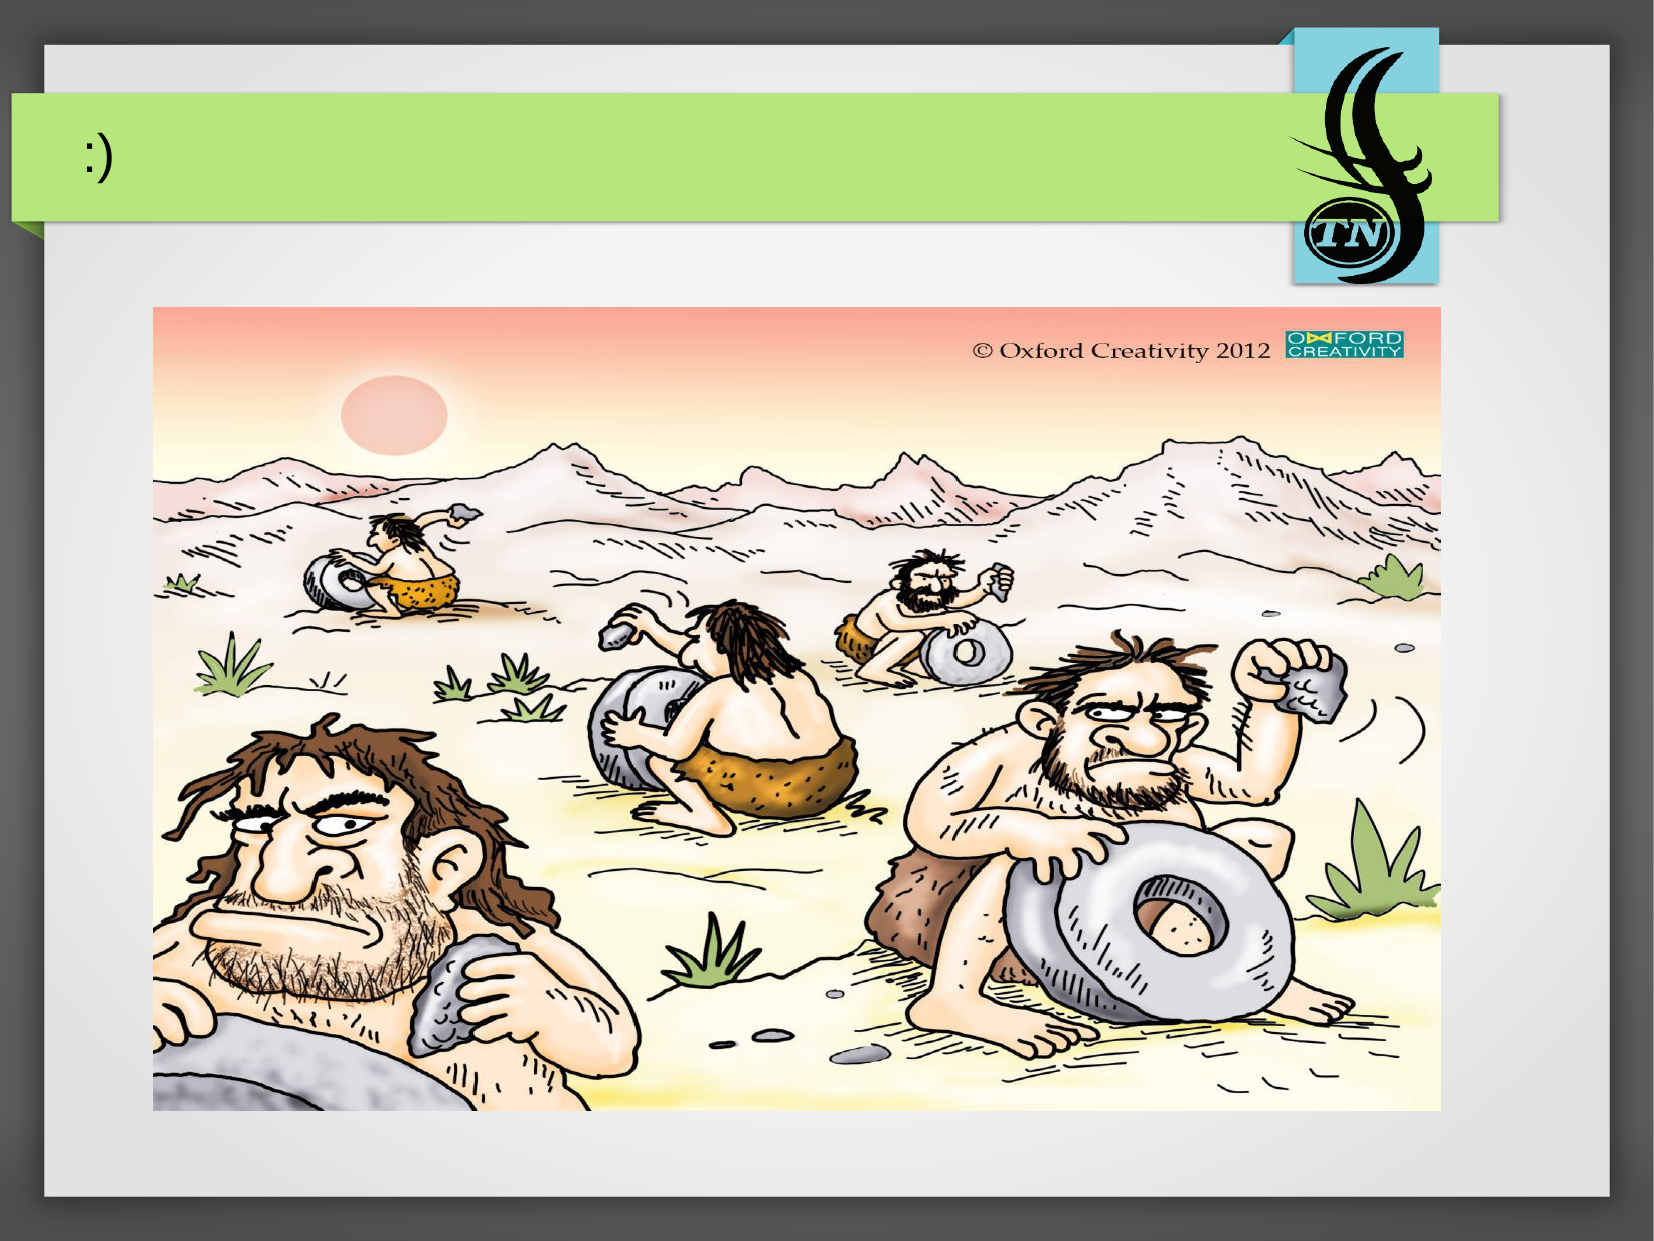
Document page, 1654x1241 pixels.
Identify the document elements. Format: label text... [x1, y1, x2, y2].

picture [0, 0, 1654, 1241]
title :) [82, 89, 1264, 218]
